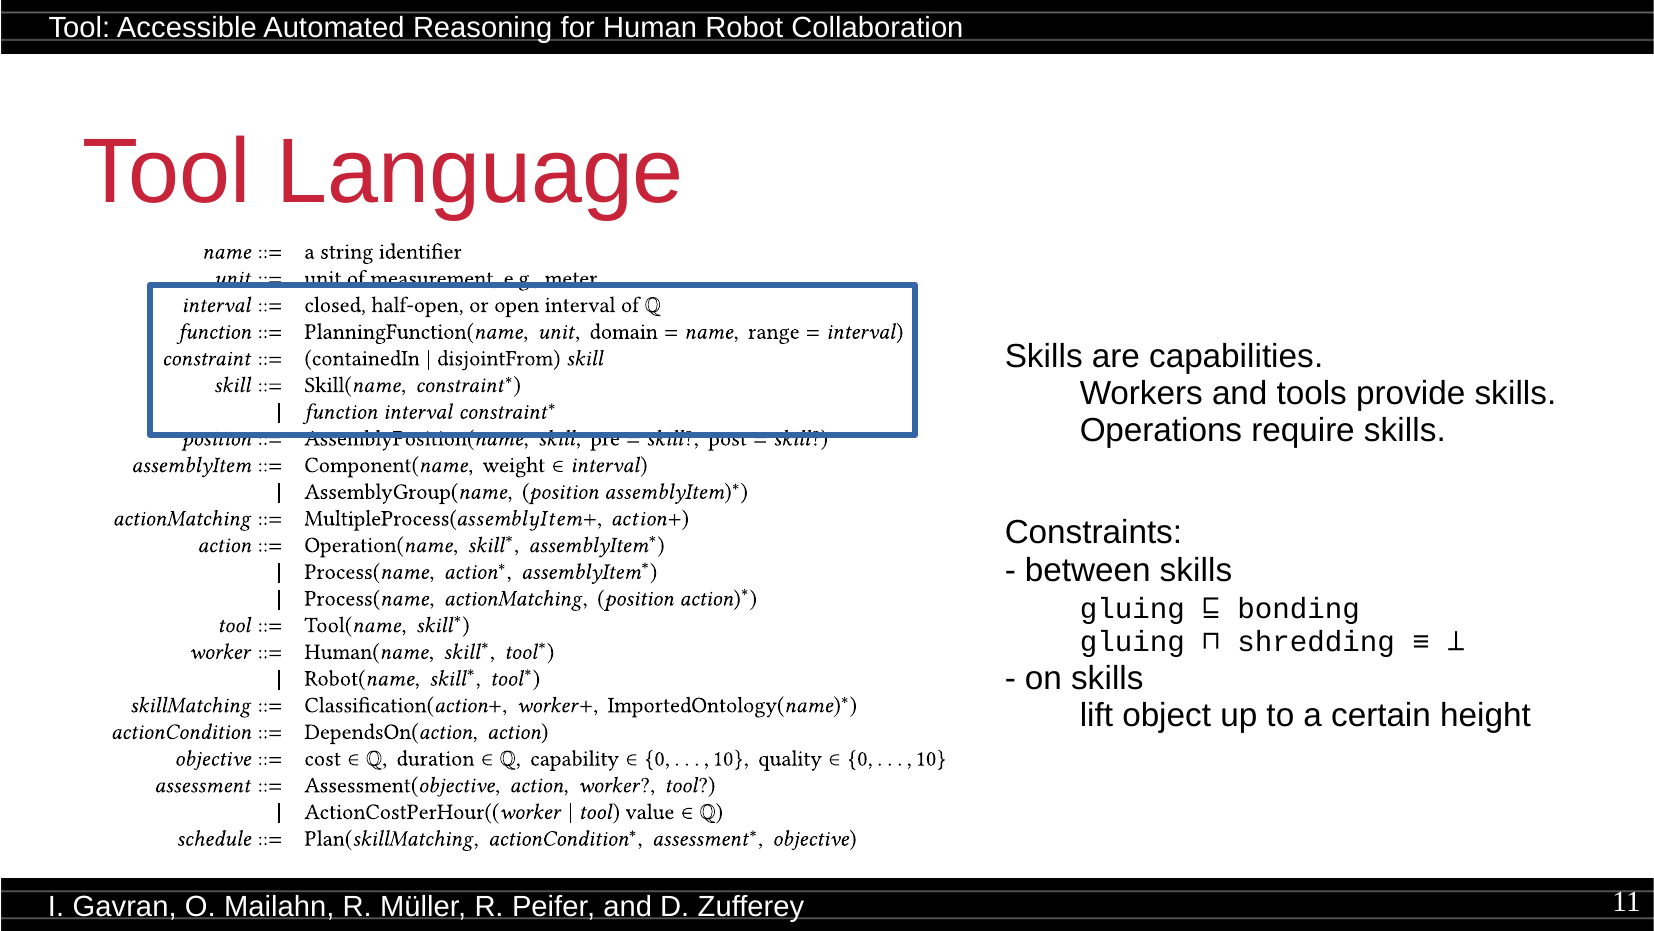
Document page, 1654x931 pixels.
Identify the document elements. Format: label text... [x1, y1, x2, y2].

picture [1, 878, 1654, 931]
text_box Skills are capabilities. Workers and tools provide skills. Operations require skills. Constraints: - between skills gluing ⊑ bonding gluing ⊓ shredding ≡ ⊥ - on skills lift object up to a certain height [990, 330, 1576, 781]
text_box I. Gavran, O. Mailahn, R. Müller, R. Peifer, and D. Zufferey [33, 882, 821, 931]
title Tool Language [82, 92, 1571, 249]
picture [112, 243, 946, 851]
picture [1, 0, 1654, 54]
text_box Tool: Accessible Automated Reasoning for Human Robot Collaboration [33, 4, 980, 52]
